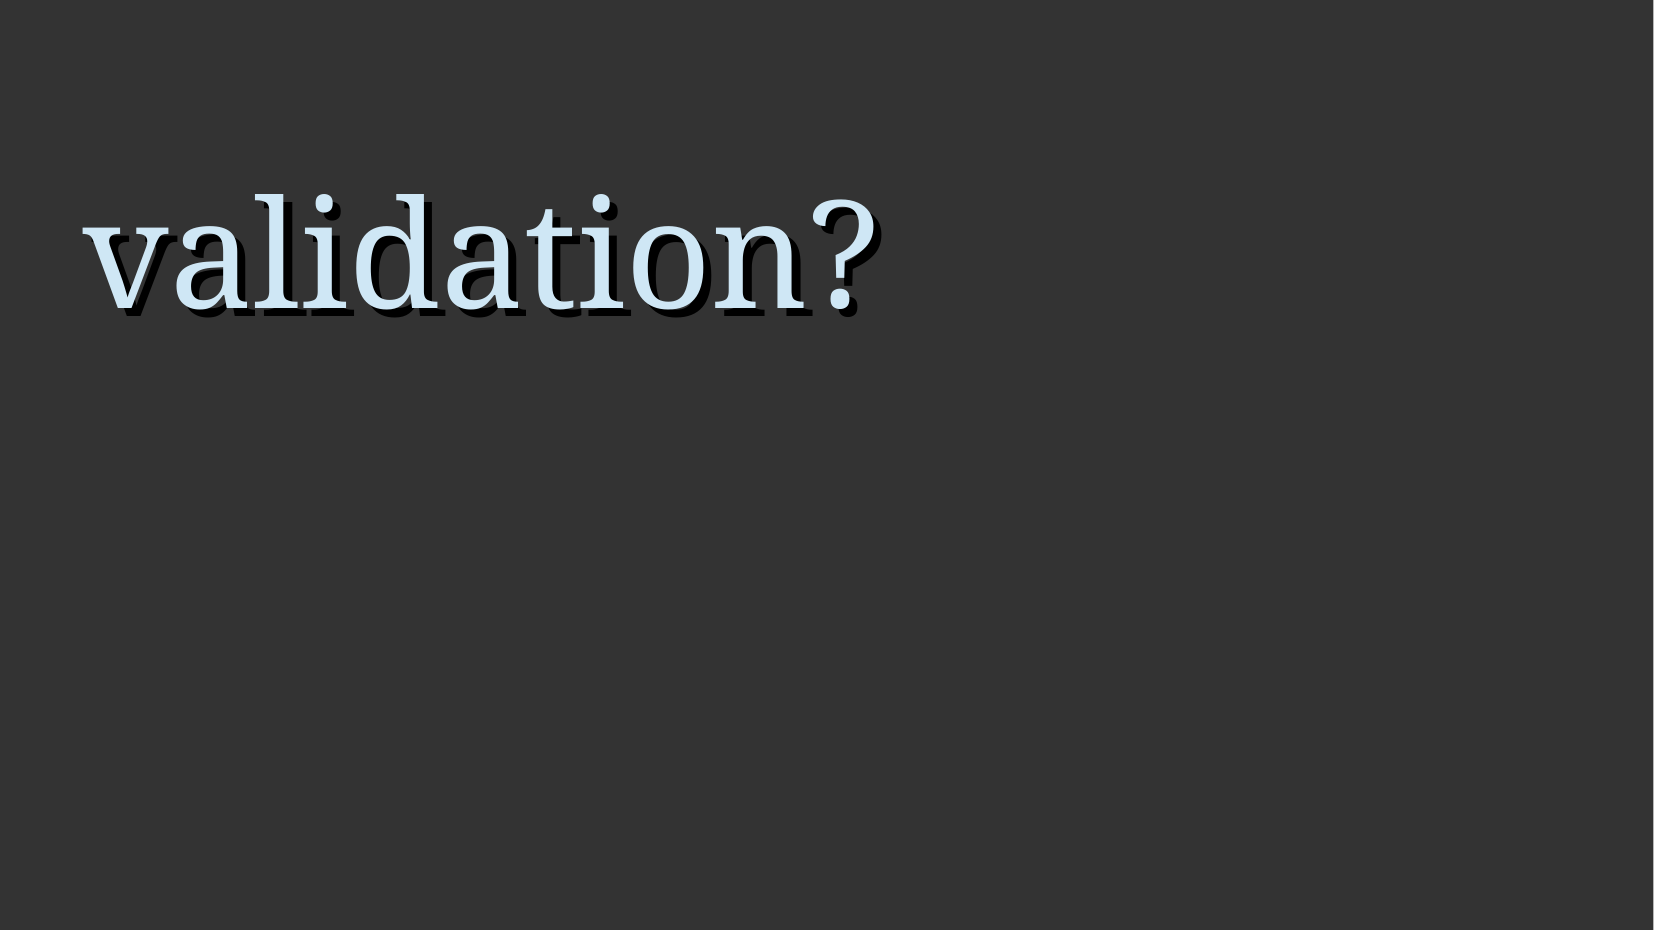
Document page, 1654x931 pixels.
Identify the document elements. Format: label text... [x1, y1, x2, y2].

title validation? [82, 147, 1571, 838]
